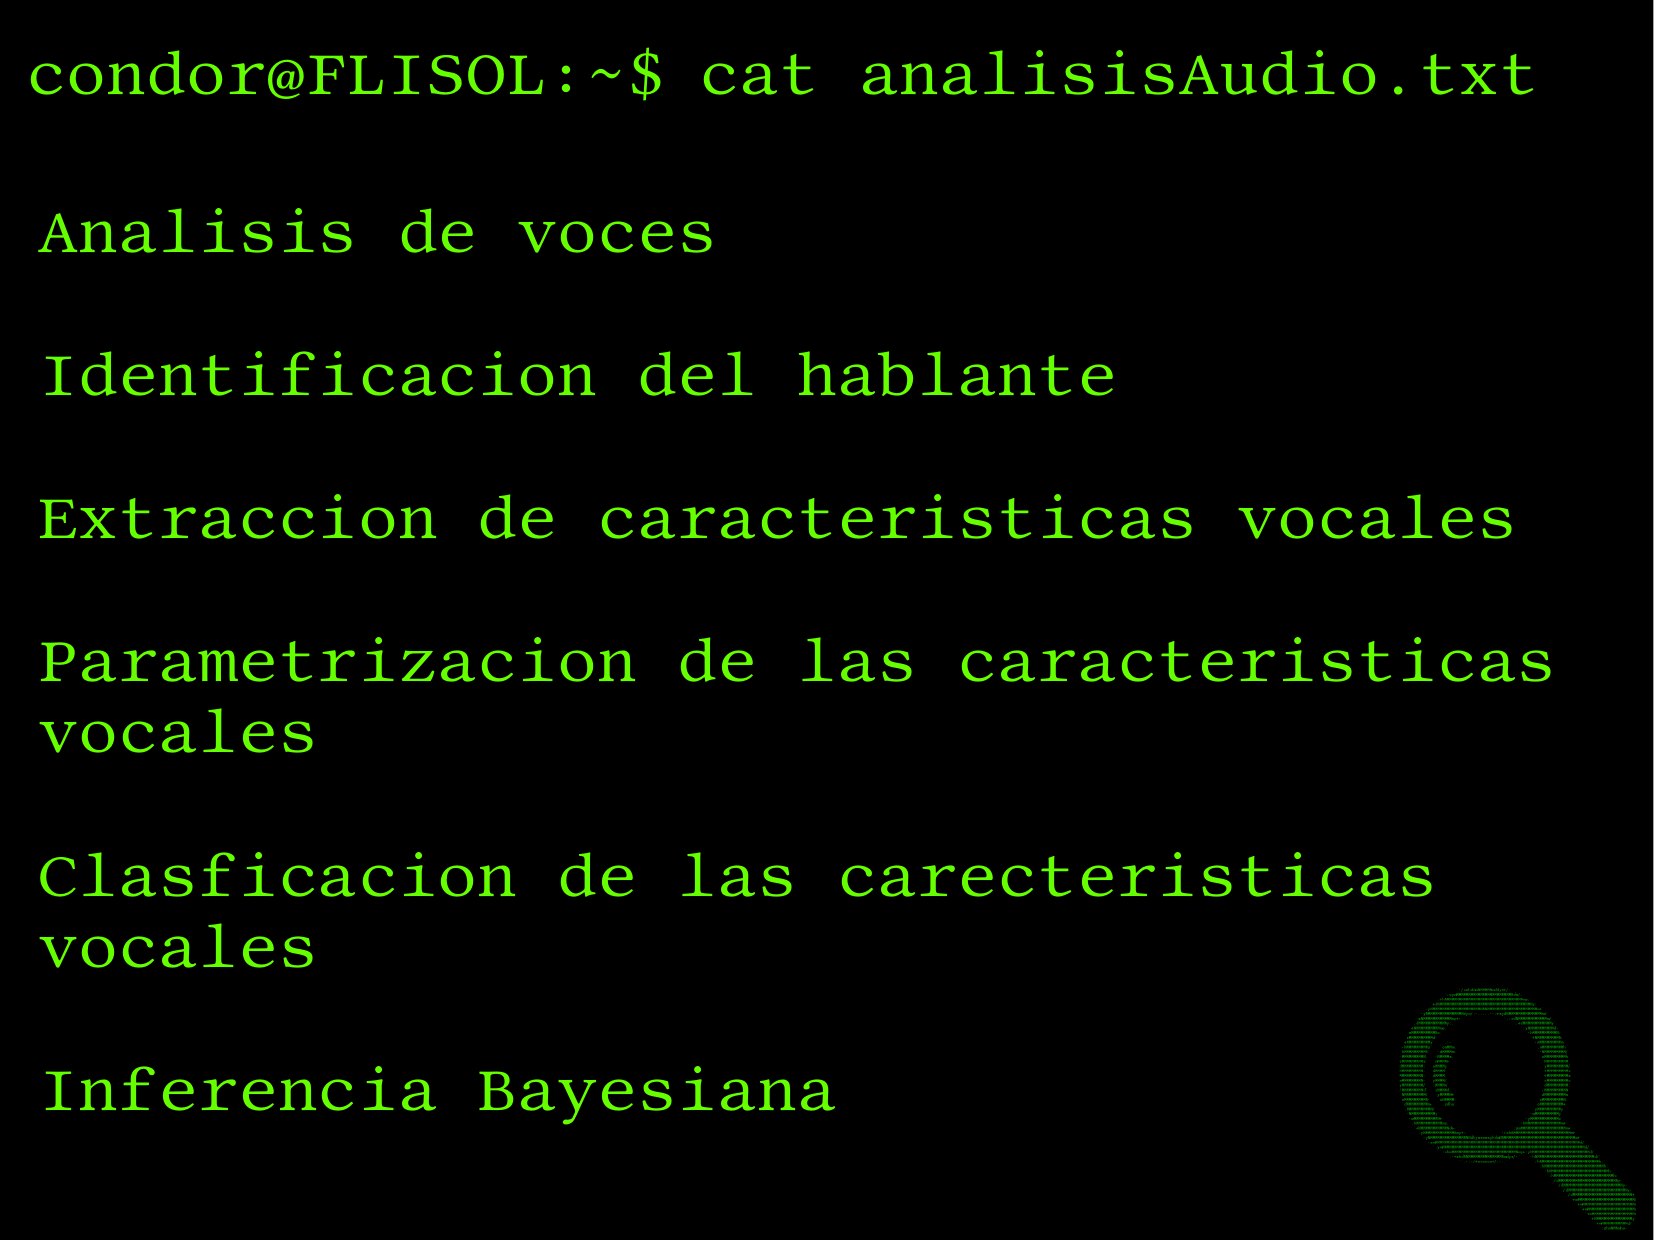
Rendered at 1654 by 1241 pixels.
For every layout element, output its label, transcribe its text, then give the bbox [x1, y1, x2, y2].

picture [1399, 986, 1636, 1232]
text_box Analisis de voces Identificacion del hablante Extraccion de caracteristicas vocales Parametrizacion de las caracteristicas vocales Clasficacion de las carecteristicas vocales Inferencia Bayesiana [23, 188, 1654, 1206]
text_box cat analisisAudio.txt [685, 31, 1635, 118]
text_box condor@FLISOL:~$ [11, 31, 1654, 189]
